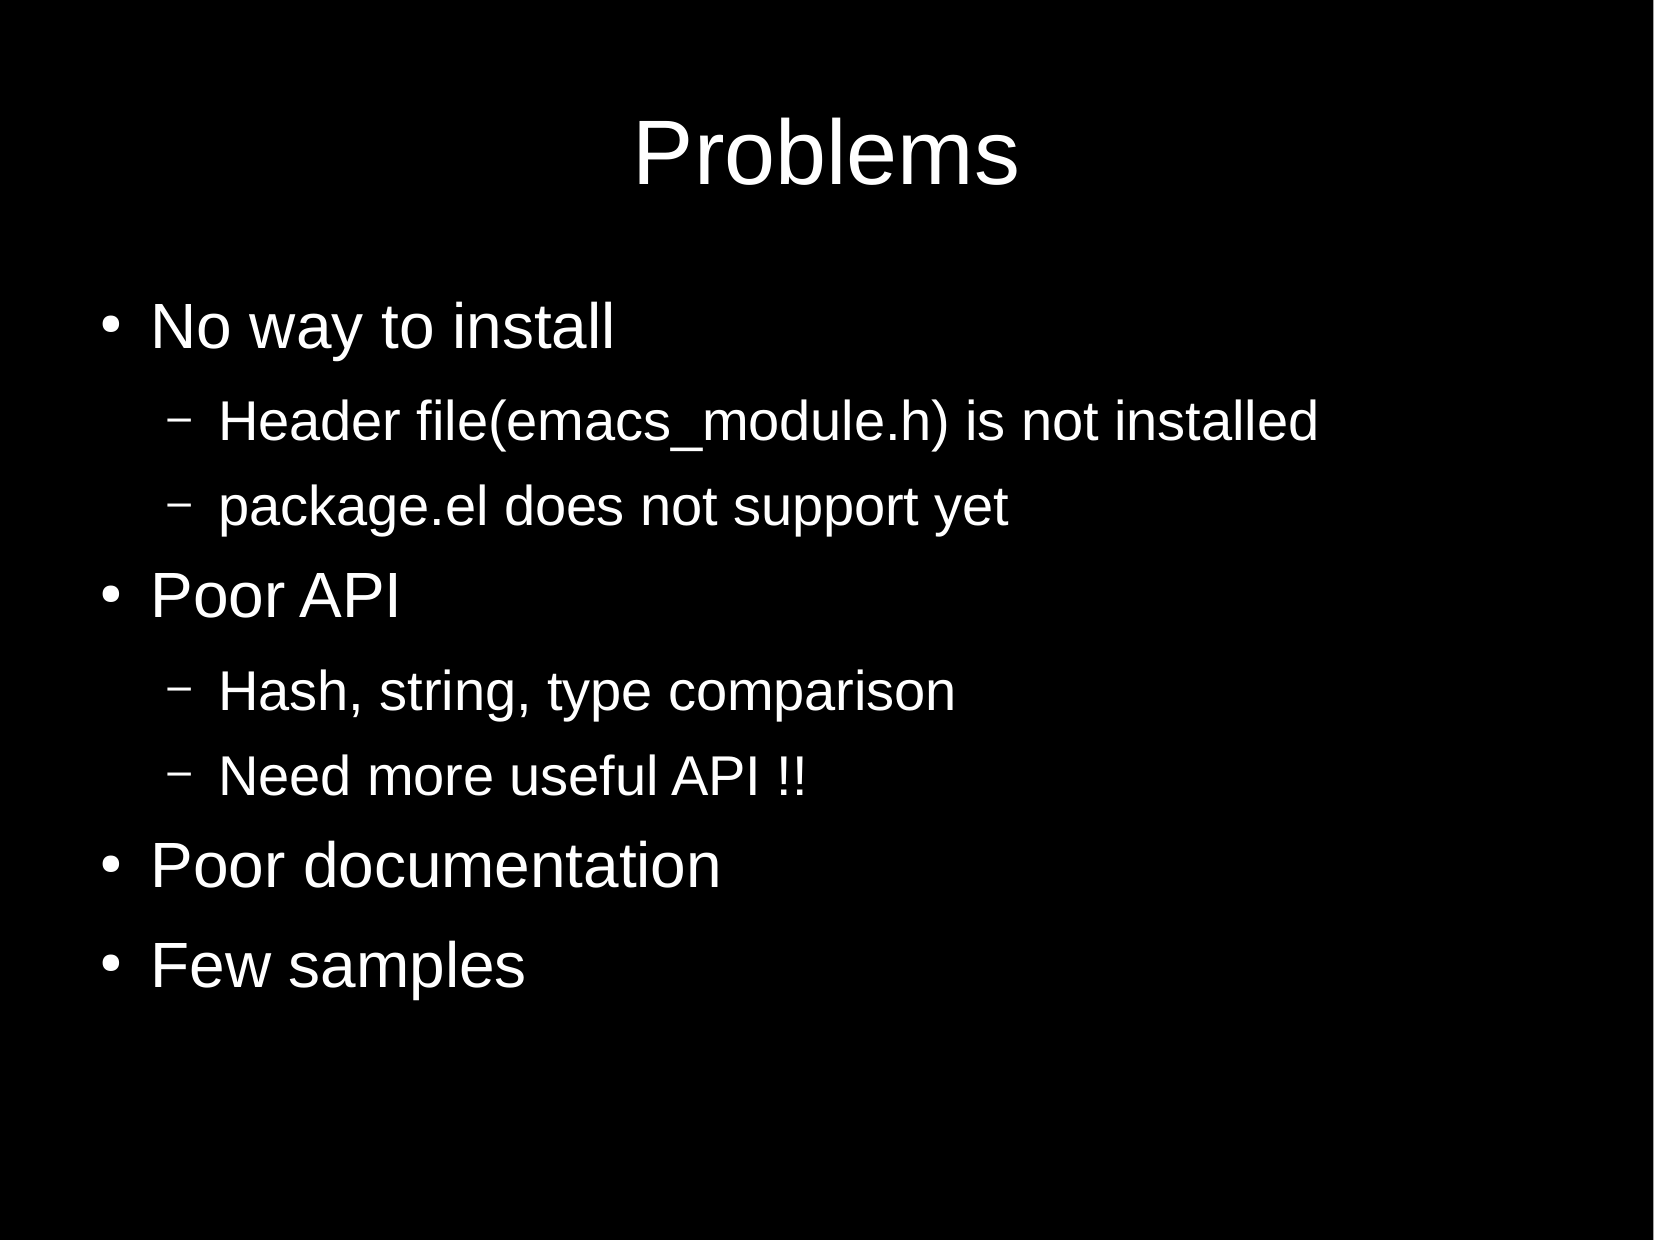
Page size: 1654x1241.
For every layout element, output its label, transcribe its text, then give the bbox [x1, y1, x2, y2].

list No way to install Header file(emacs_module.h) is not installed package.el does not support yet Poor API Hash, string, type comparison Need more useful API !! Poor documentation Few samples [82, 290, 1571, 1010]
title Problems [82, 49, 1571, 257]
